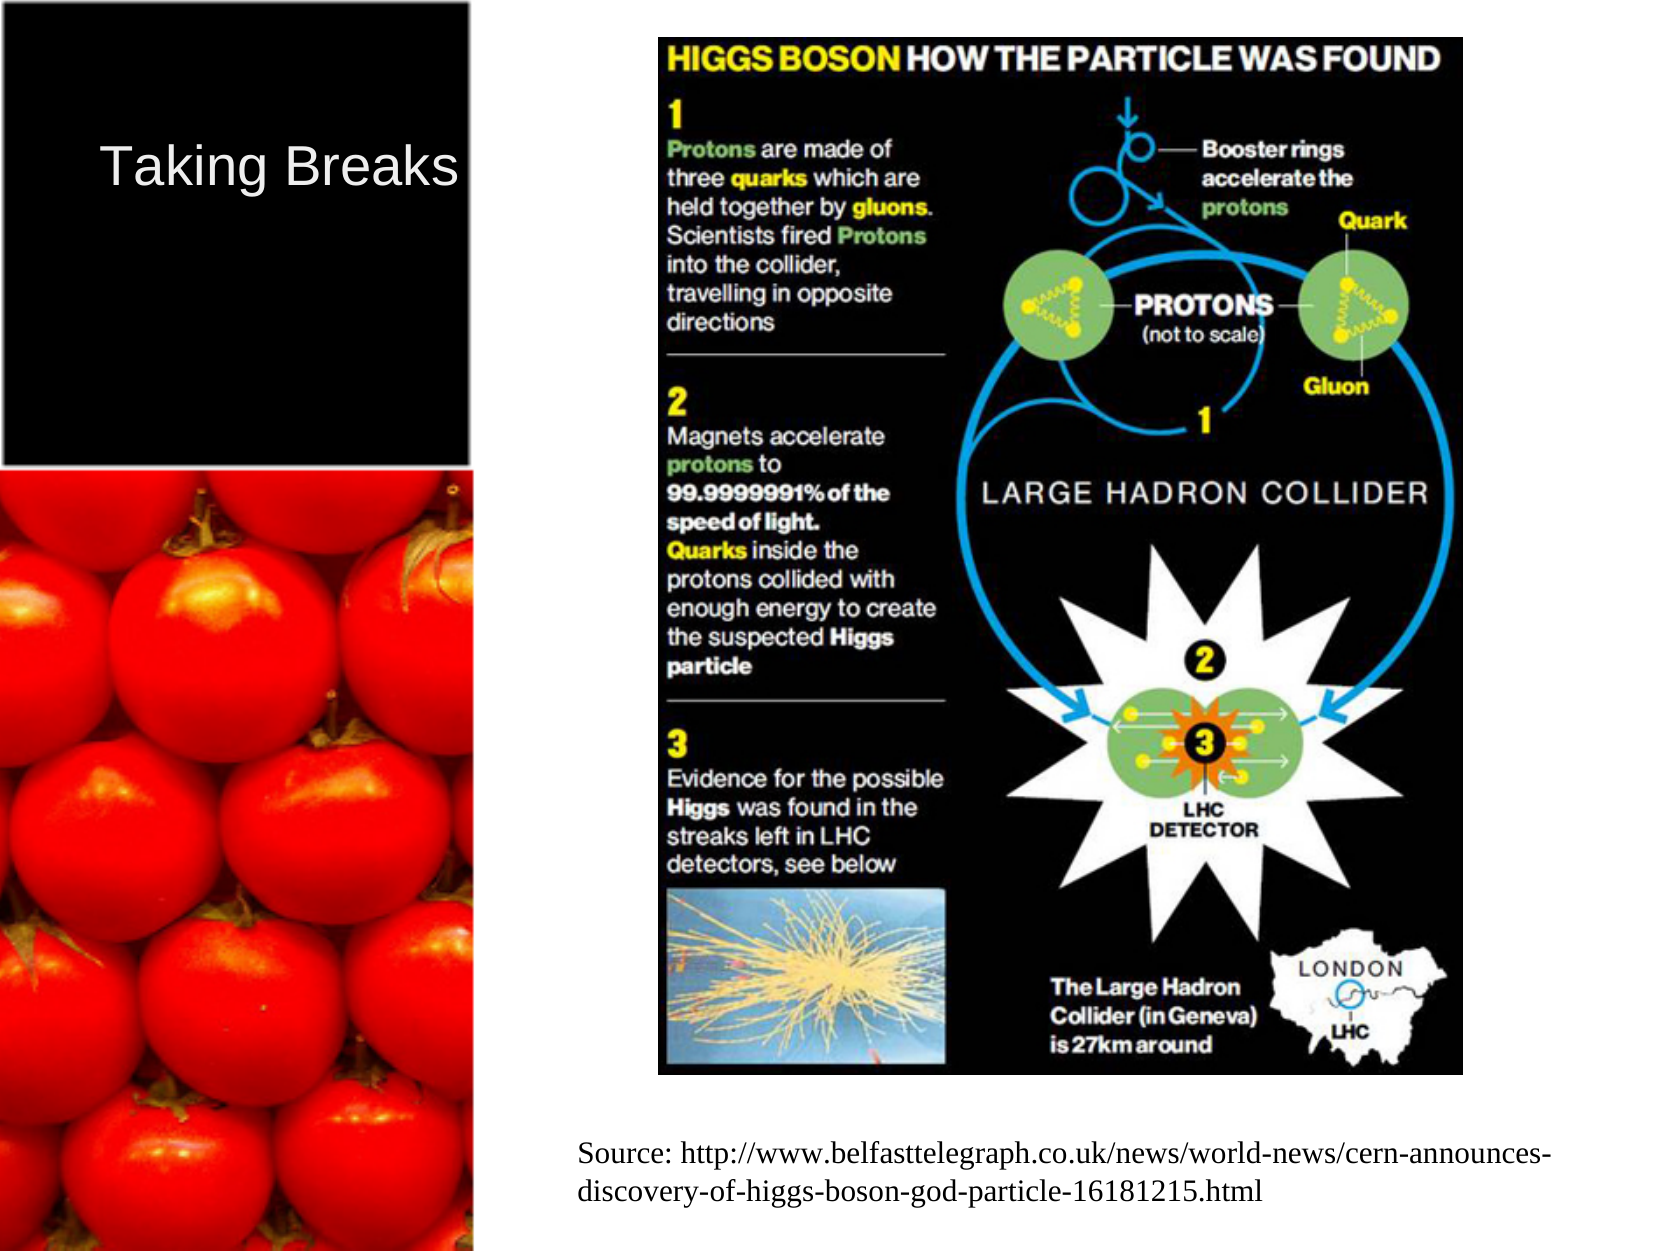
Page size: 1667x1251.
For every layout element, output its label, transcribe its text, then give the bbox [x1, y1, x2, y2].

text_box Source: http://www.belfasttelegraph.co.uk/news/world-news/cern-announces-discovery-of-higgs-boson-god-particle-16181215.html [562, 1125, 1613, 1251]
picture [0, 0, 1667, 1251]
text_box Taking Breaks [23, 134, 460, 199]
